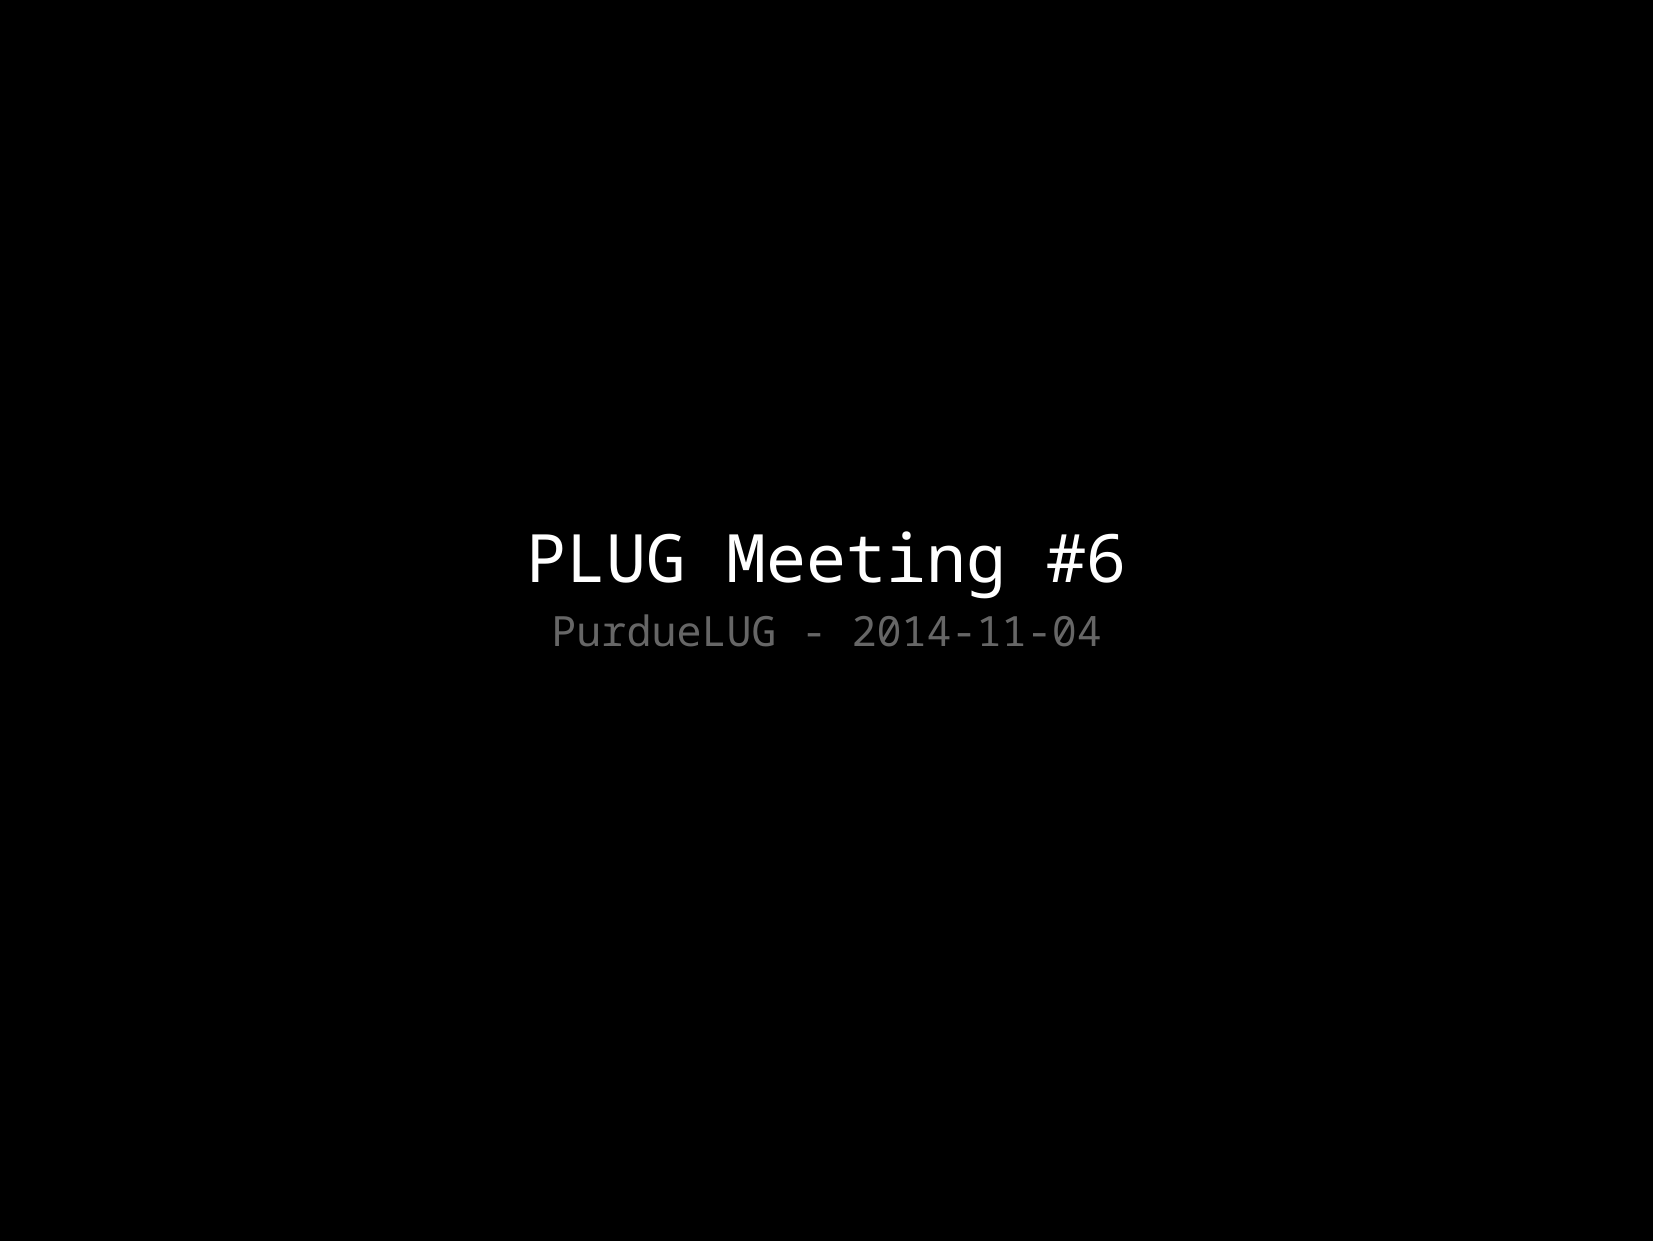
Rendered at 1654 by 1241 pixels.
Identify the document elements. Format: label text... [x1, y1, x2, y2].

subtitle PLUG Meeting #6 PurdueLUG - 2014-11-04 [82, 225, 1571, 945]
